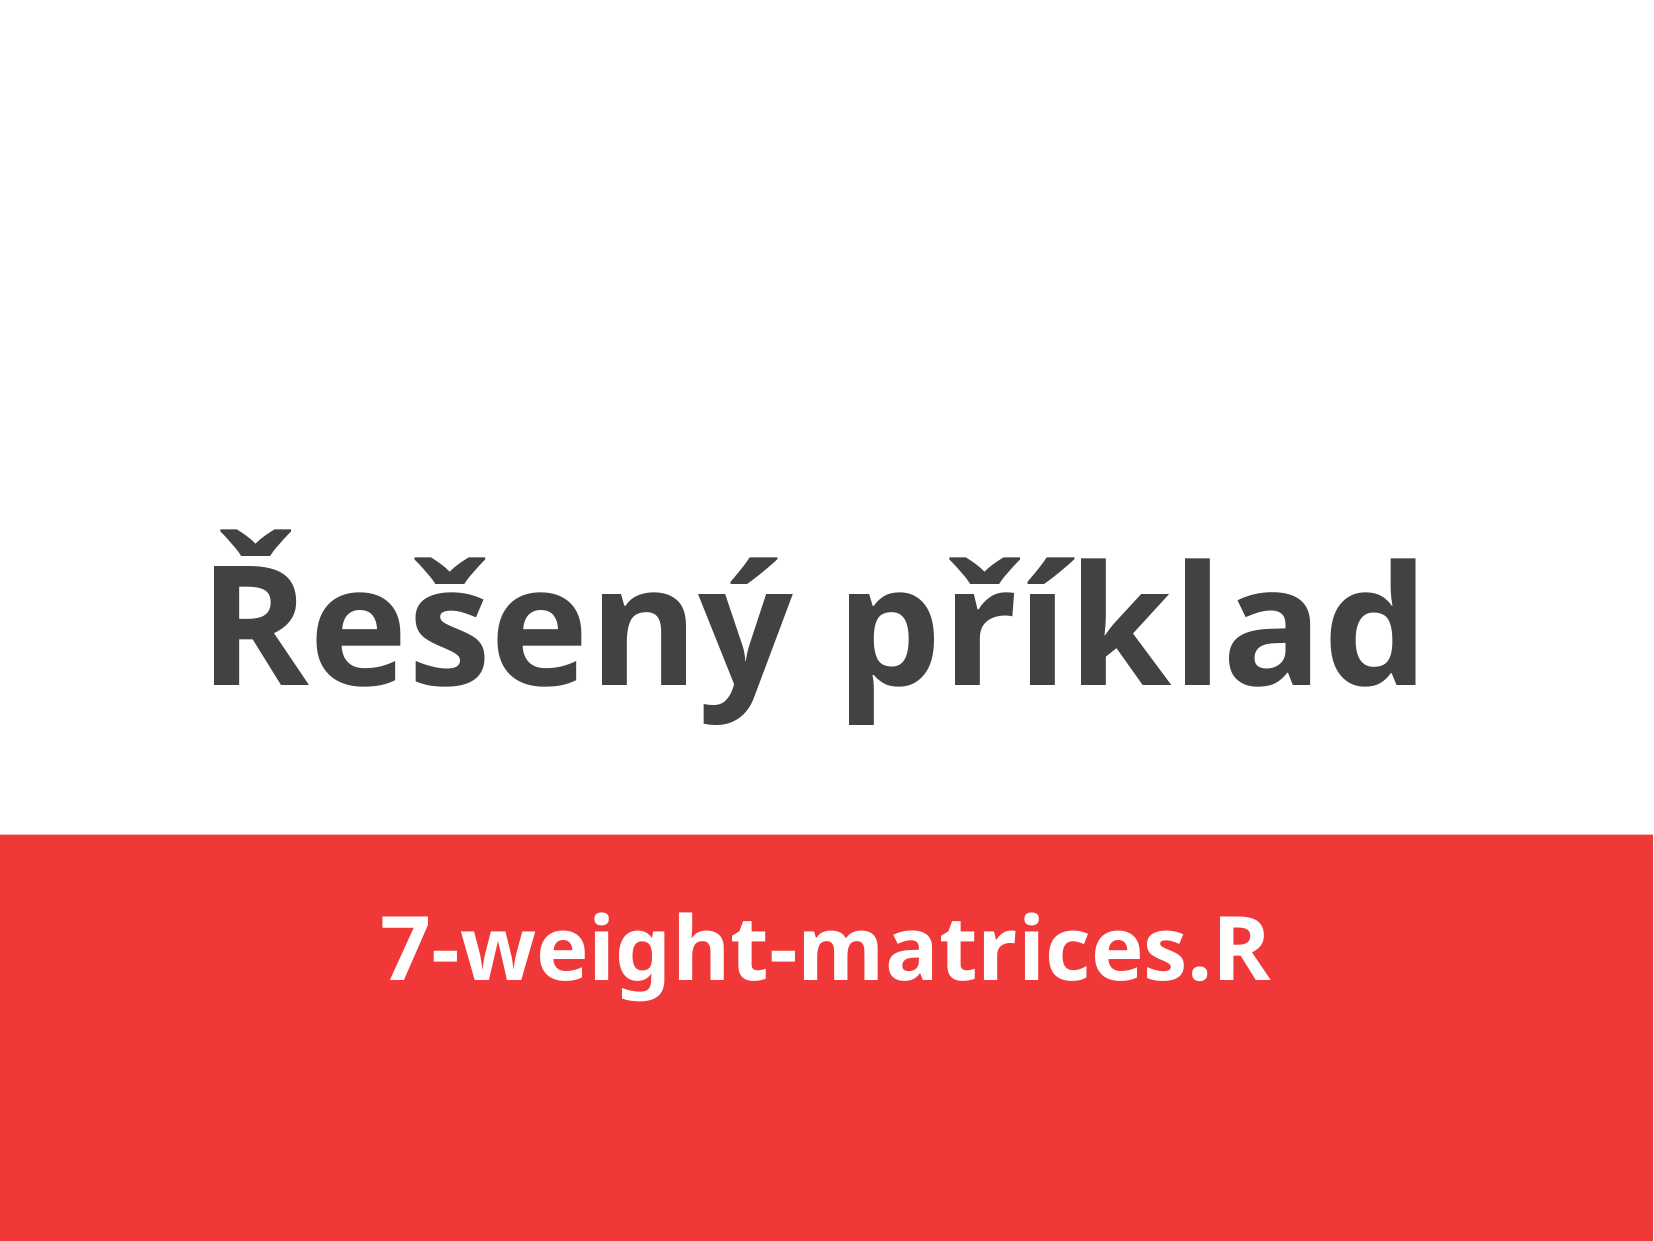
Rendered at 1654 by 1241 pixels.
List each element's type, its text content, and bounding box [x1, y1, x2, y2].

title Řešený příklad [70, 430, 1559, 812]
subtitle 7-weight-matrices.R [82, 841, 1571, 1050]
